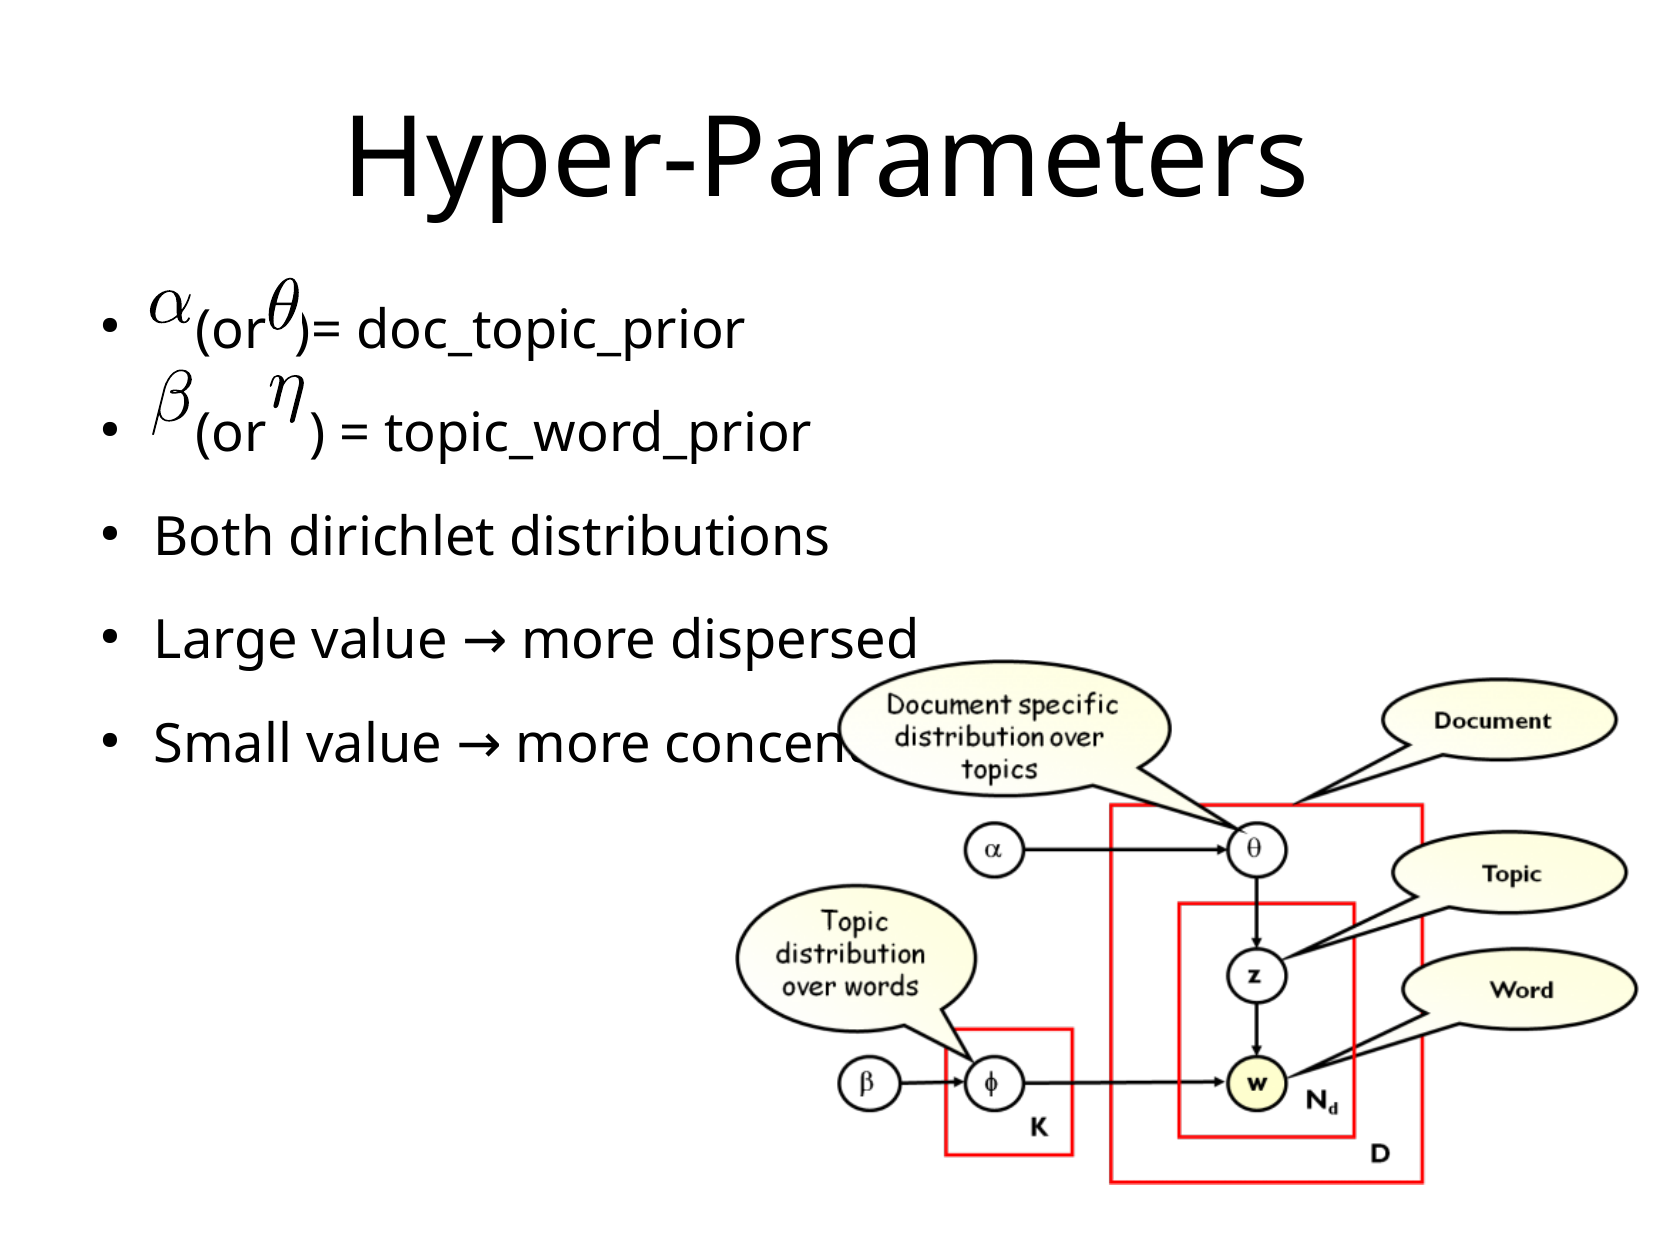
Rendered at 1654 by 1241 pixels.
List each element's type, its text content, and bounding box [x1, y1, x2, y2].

text_box [150, 369, 196, 436]
text_box [267, 375, 307, 423]
picture [735, 659, 1646, 1186]
list (or )= doc_topic_prior (or ) = topic_word_prior Both dirichlet distributions Large value → more dispersed Small value → more concentrated [82, 290, 1571, 1010]
text_box [265, 277, 302, 331]
text_box [146, 290, 194, 324]
title Hyper-Parameters [82, 49, 1571, 257]
